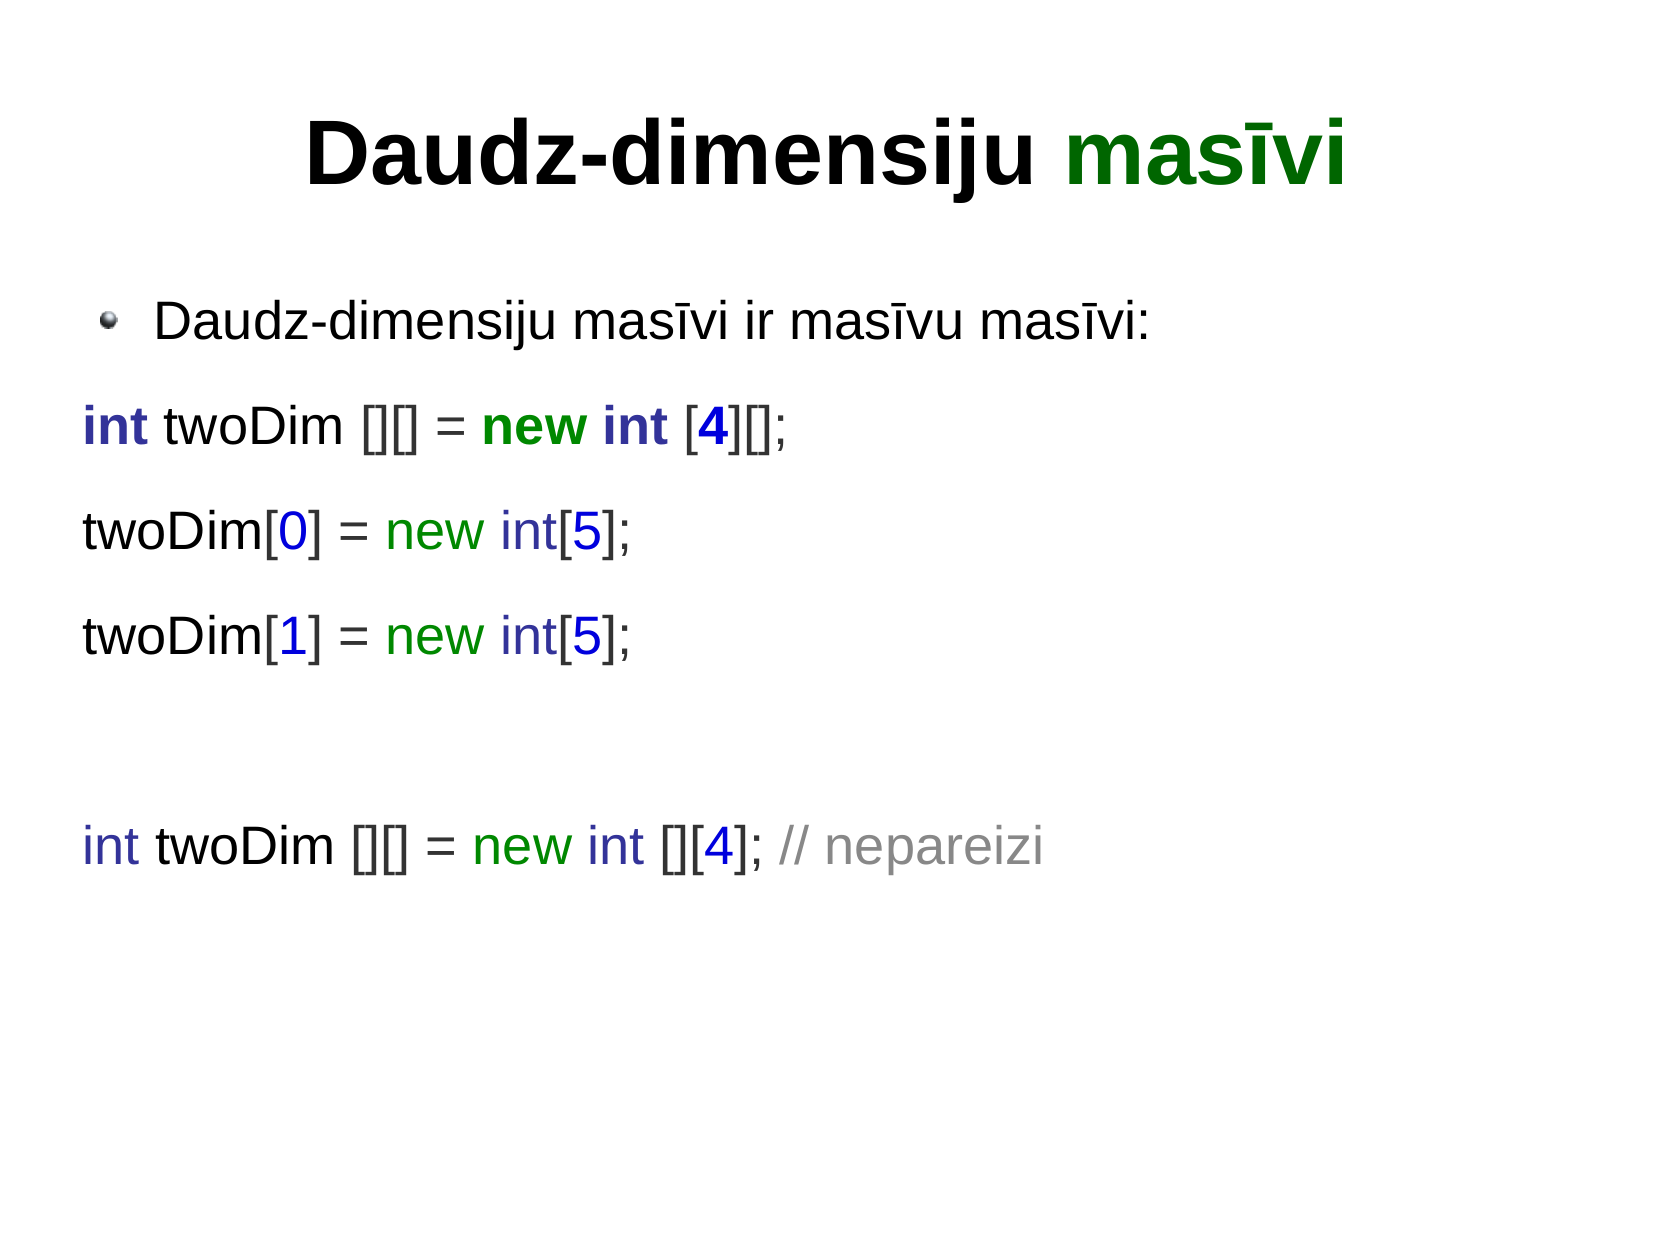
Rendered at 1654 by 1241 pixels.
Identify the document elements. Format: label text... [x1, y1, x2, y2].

title Daudz-dimensiju masīvi [82, 49, 1571, 257]
list Daudz-dimensiju masīvi ir masīvu masīvi: int twoDim [][] = new int [4][]; twoDim[0] = new int[5]; twoDim[1] = new int[5]; int twoDim [][] = new int [][4]; // nepareizi [82, 290, 1536, 1010]
